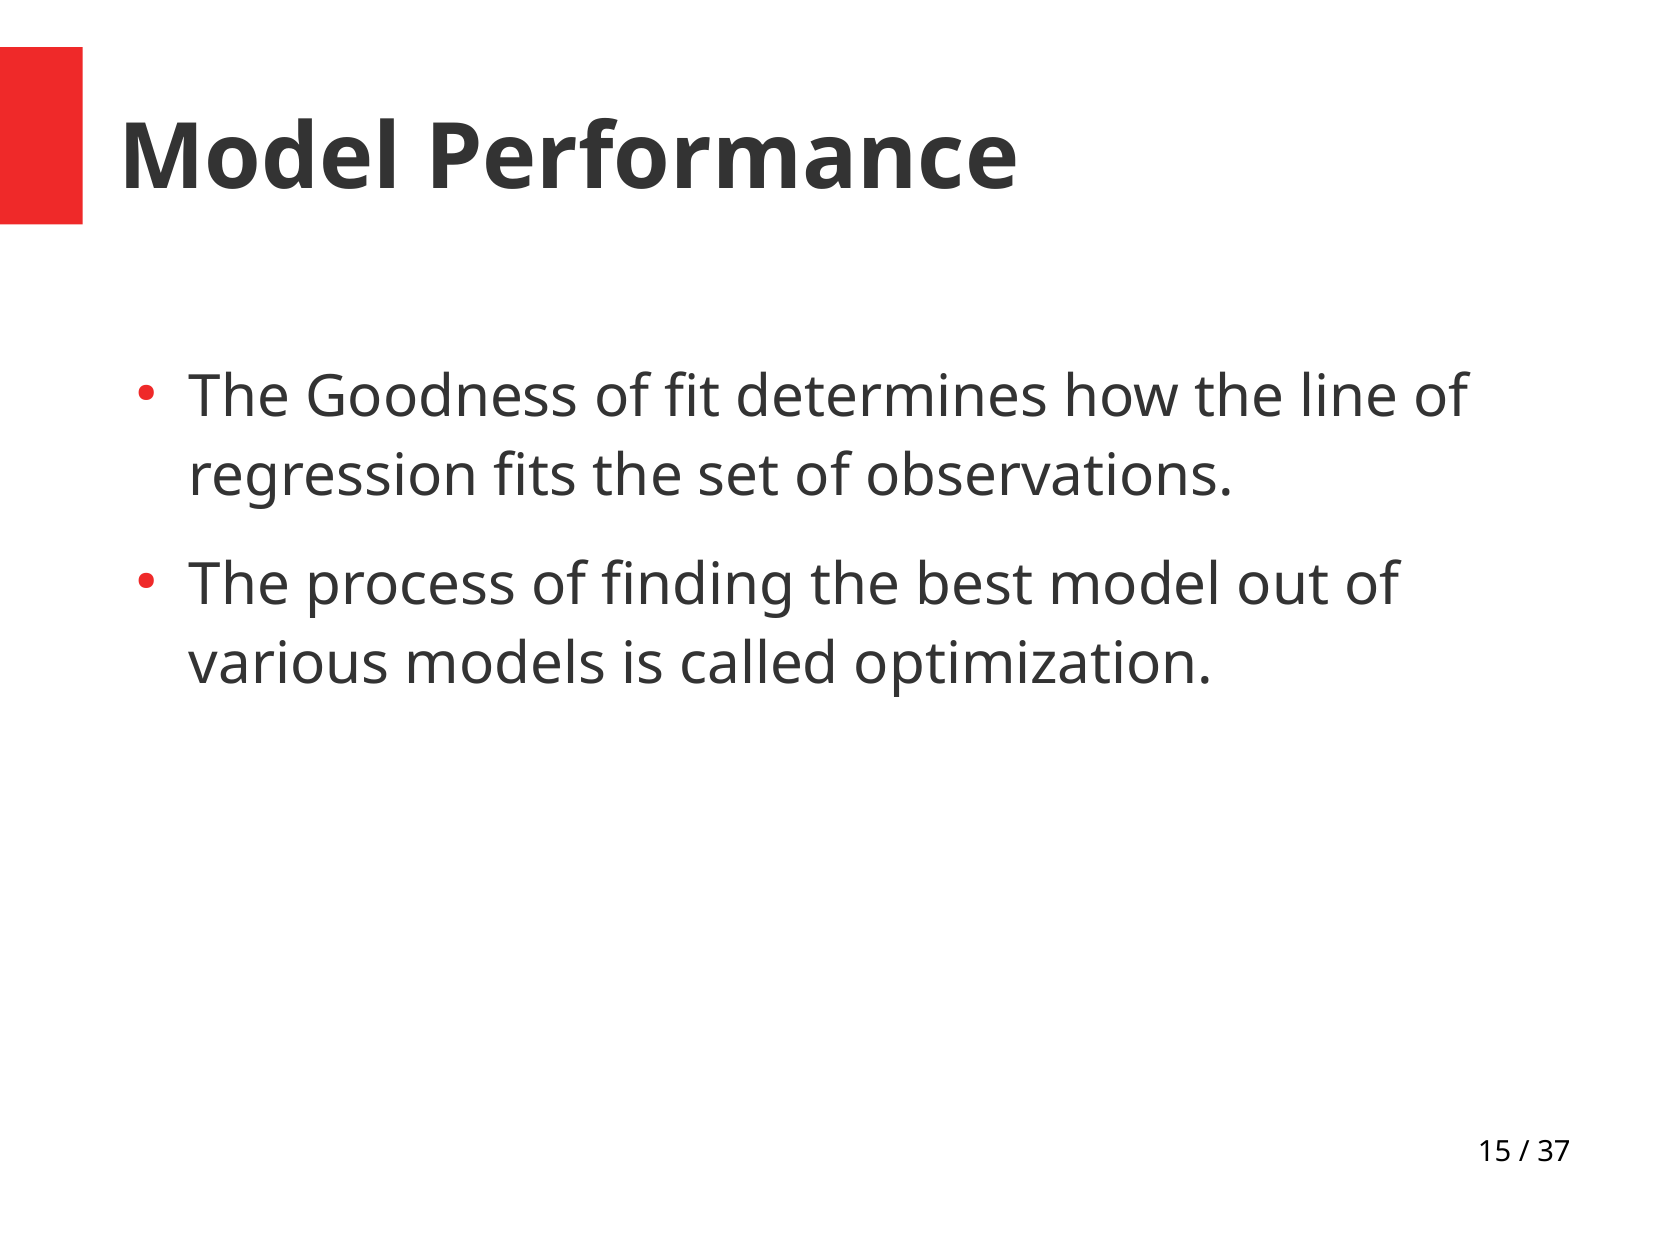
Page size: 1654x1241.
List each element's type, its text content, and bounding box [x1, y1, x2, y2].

list The Goodness of fit determines how the line of regression fits the set of observations. The process of finding the best model out of various models is called optimization. [118, 354, 1536, 1074]
title Model Performance [118, 49, 1571, 257]
